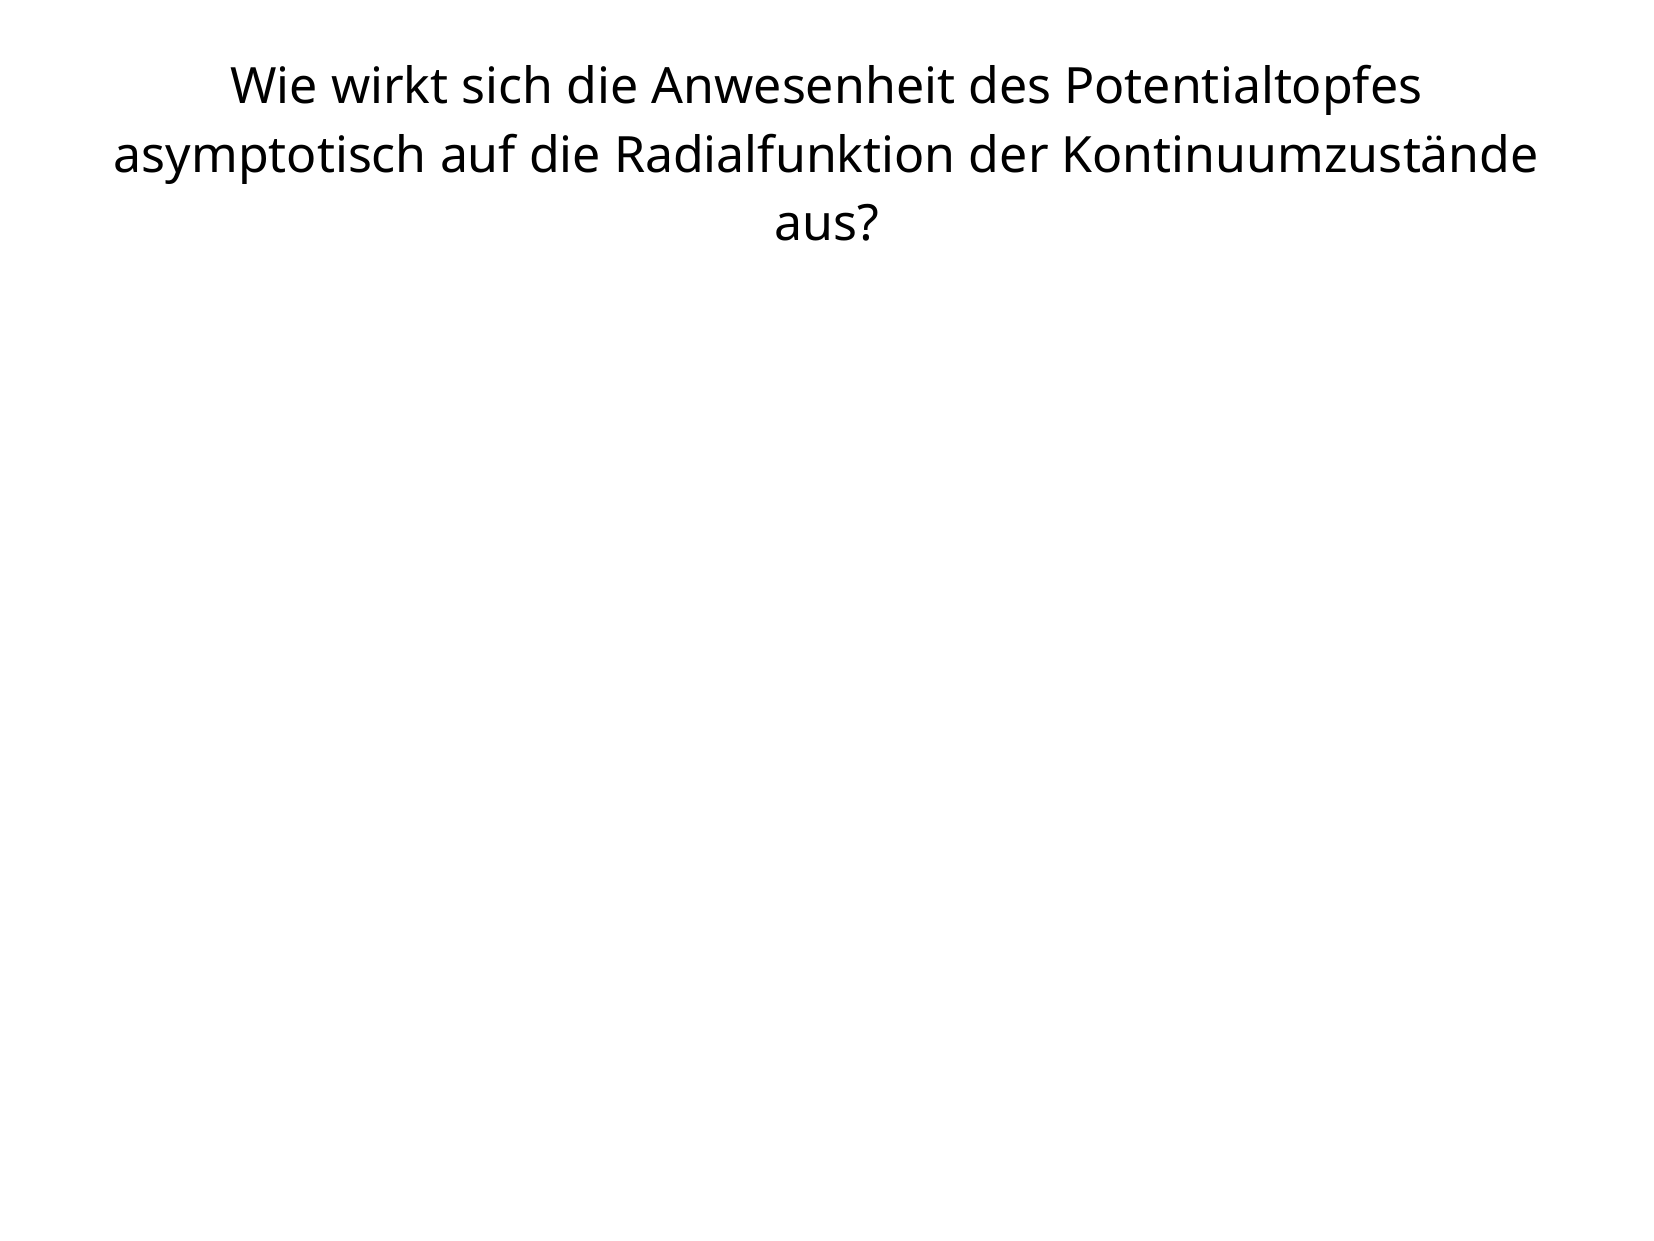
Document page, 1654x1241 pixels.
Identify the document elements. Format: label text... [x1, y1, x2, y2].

title Wie wirkt sich die Anwesenheit des Potentialtopfes asymptotisch auf die Radialfunktion der Kontinuumzustände aus? [82, 49, 1571, 257]
